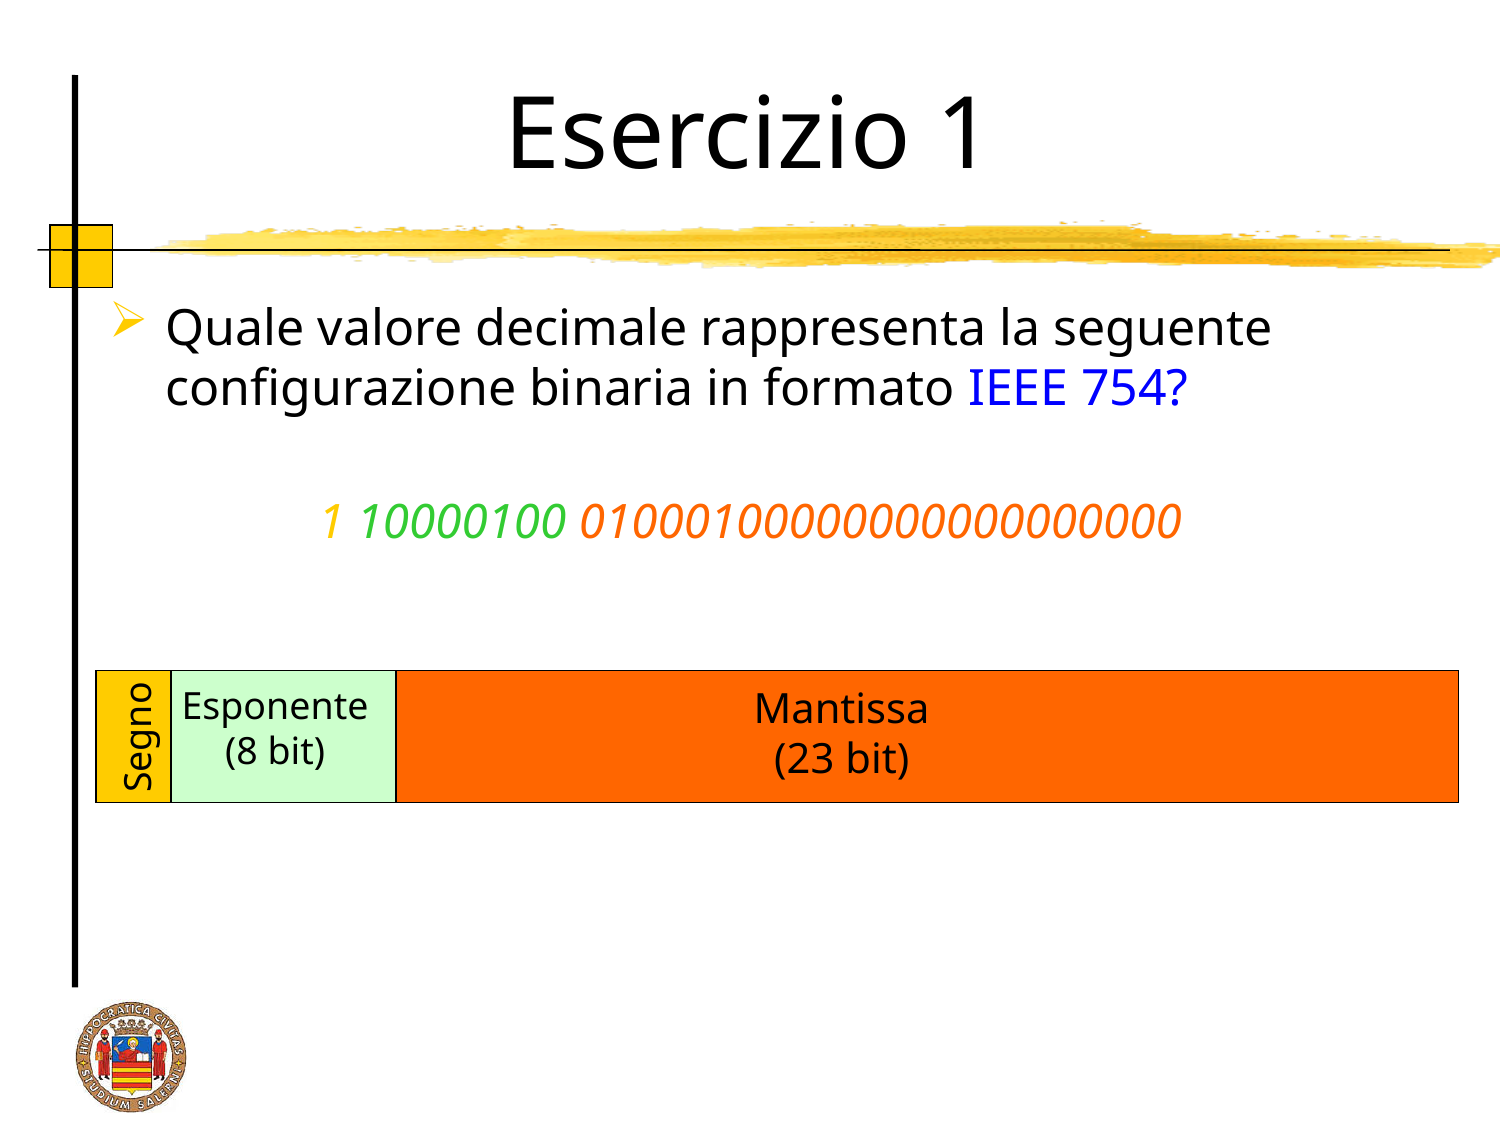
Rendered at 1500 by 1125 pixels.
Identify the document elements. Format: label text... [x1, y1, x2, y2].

text_box [96, 670, 106, 803]
title Esercizio 1 [99, 96, 1400, 197]
text_box Mantissa (23 bit) [738, 674, 945, 790]
list Quale valore decimale rappresenta la seguente configurazione binaria in formato IEEE 754? 1 10000100 01000100000000000000000 [94, 287, 1407, 988]
text_box Segno [106, 667, 166, 808]
picture [75, 999, 187, 1113]
text_box Esponente (8 bit) [119, 674, 396, 780]
picture [150, 215, 1500, 279]
text_box [166, 670, 1459, 803]
